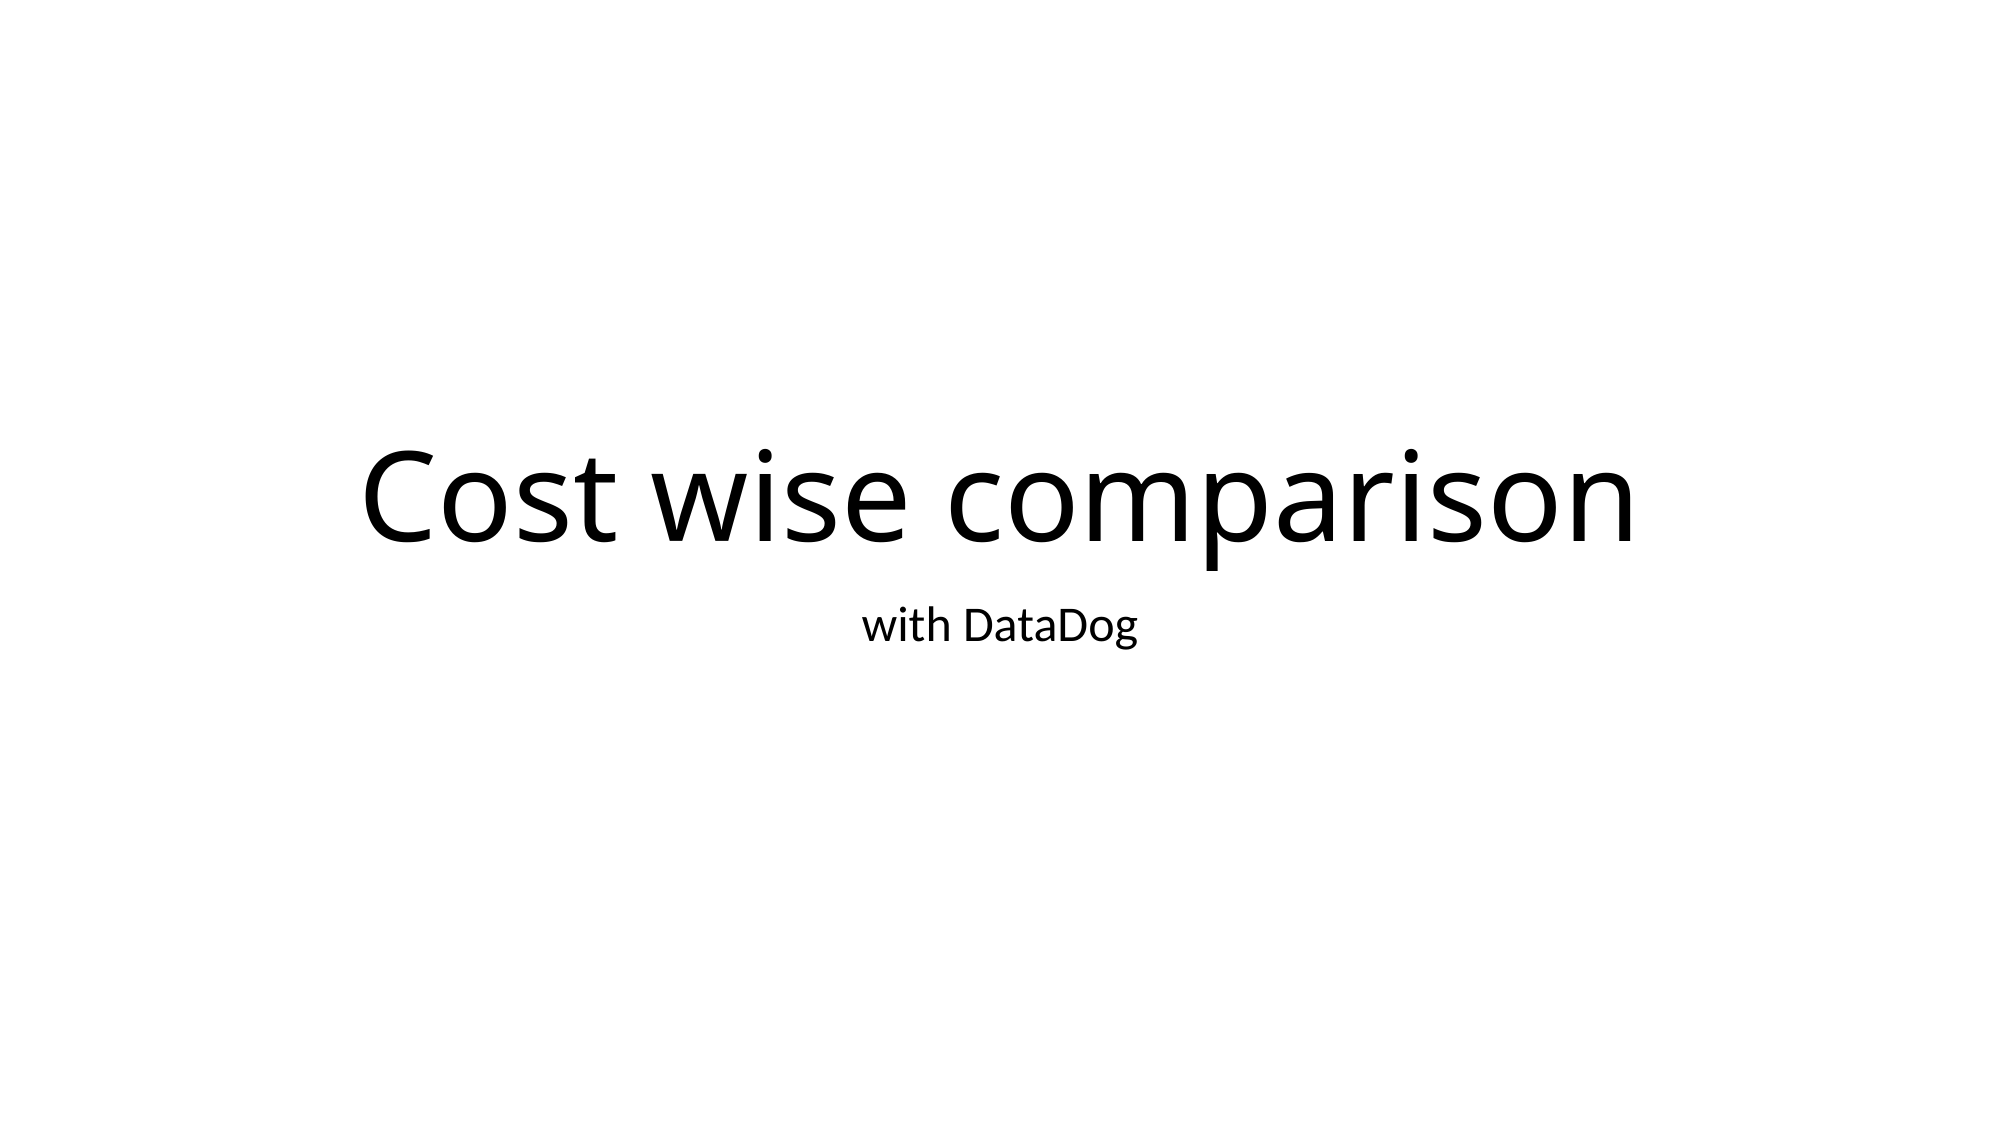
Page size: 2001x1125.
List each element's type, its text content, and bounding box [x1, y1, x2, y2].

title Cost wise comparison [249, 184, 1750, 576]
subtitle with DataDog [249, 590, 1750, 863]
